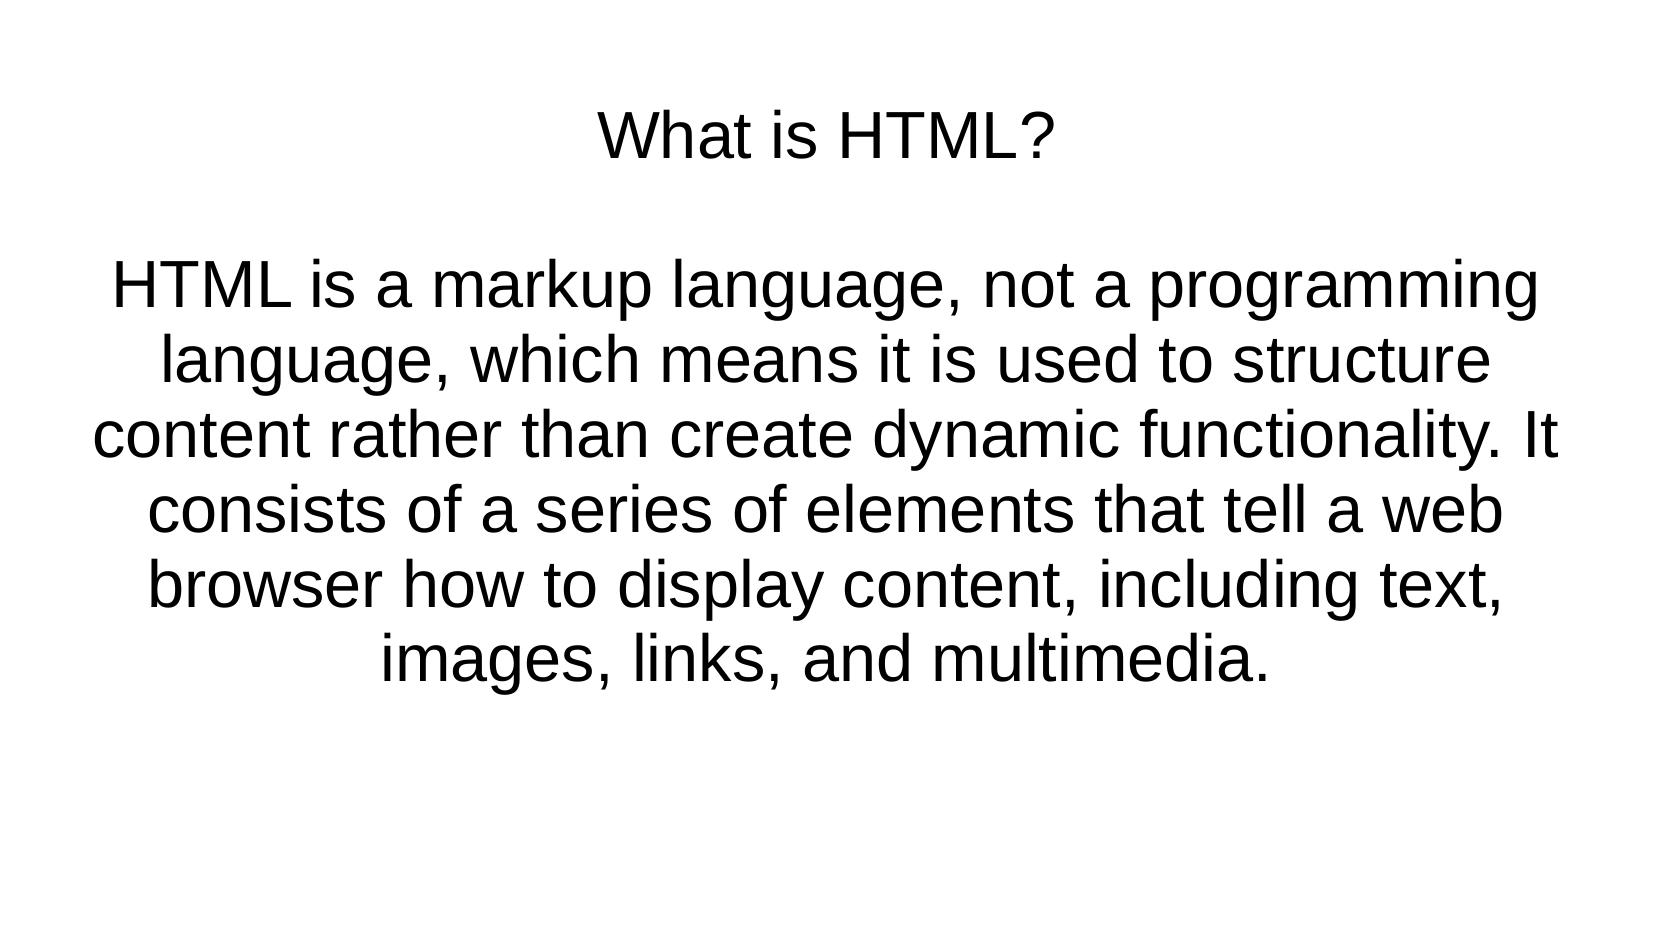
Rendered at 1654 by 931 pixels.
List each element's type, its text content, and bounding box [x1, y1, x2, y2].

subtitle What is HTML? HTML is a markup language, not a programming language, which means it is used to structure content rather than create dynamic functionality. It consists of a series of elements that tell a web browser how to display content, including text, images, links, and multimedia. [82, 37, 1571, 757]
